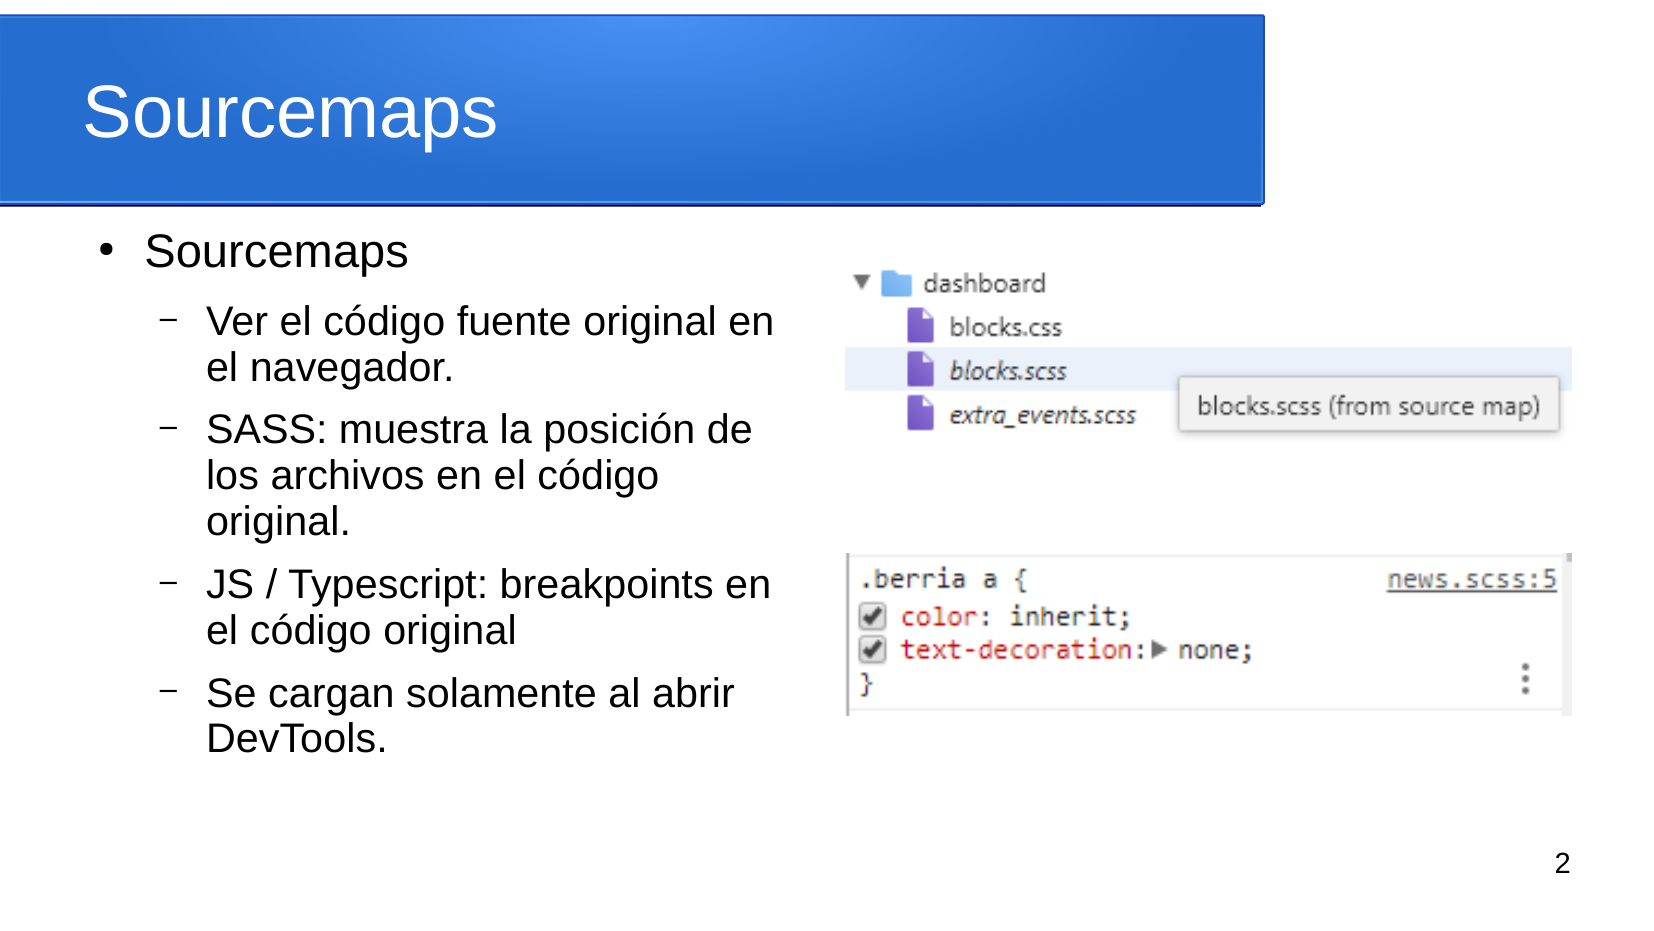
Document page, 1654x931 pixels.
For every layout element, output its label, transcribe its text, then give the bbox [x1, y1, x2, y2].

list Sourcemaps Ver el código fuente original en el navegador. SASS: muestra la posición de los archivos en el código original. JS / Typescript: breakpoints en el código original Se cargan solamente al abrir DevTools. [82, 224, 809, 764]
title Sourcemaps [82, 35, 1235, 189]
picture [845, 553, 1572, 716]
picture [845, 260, 1572, 446]
